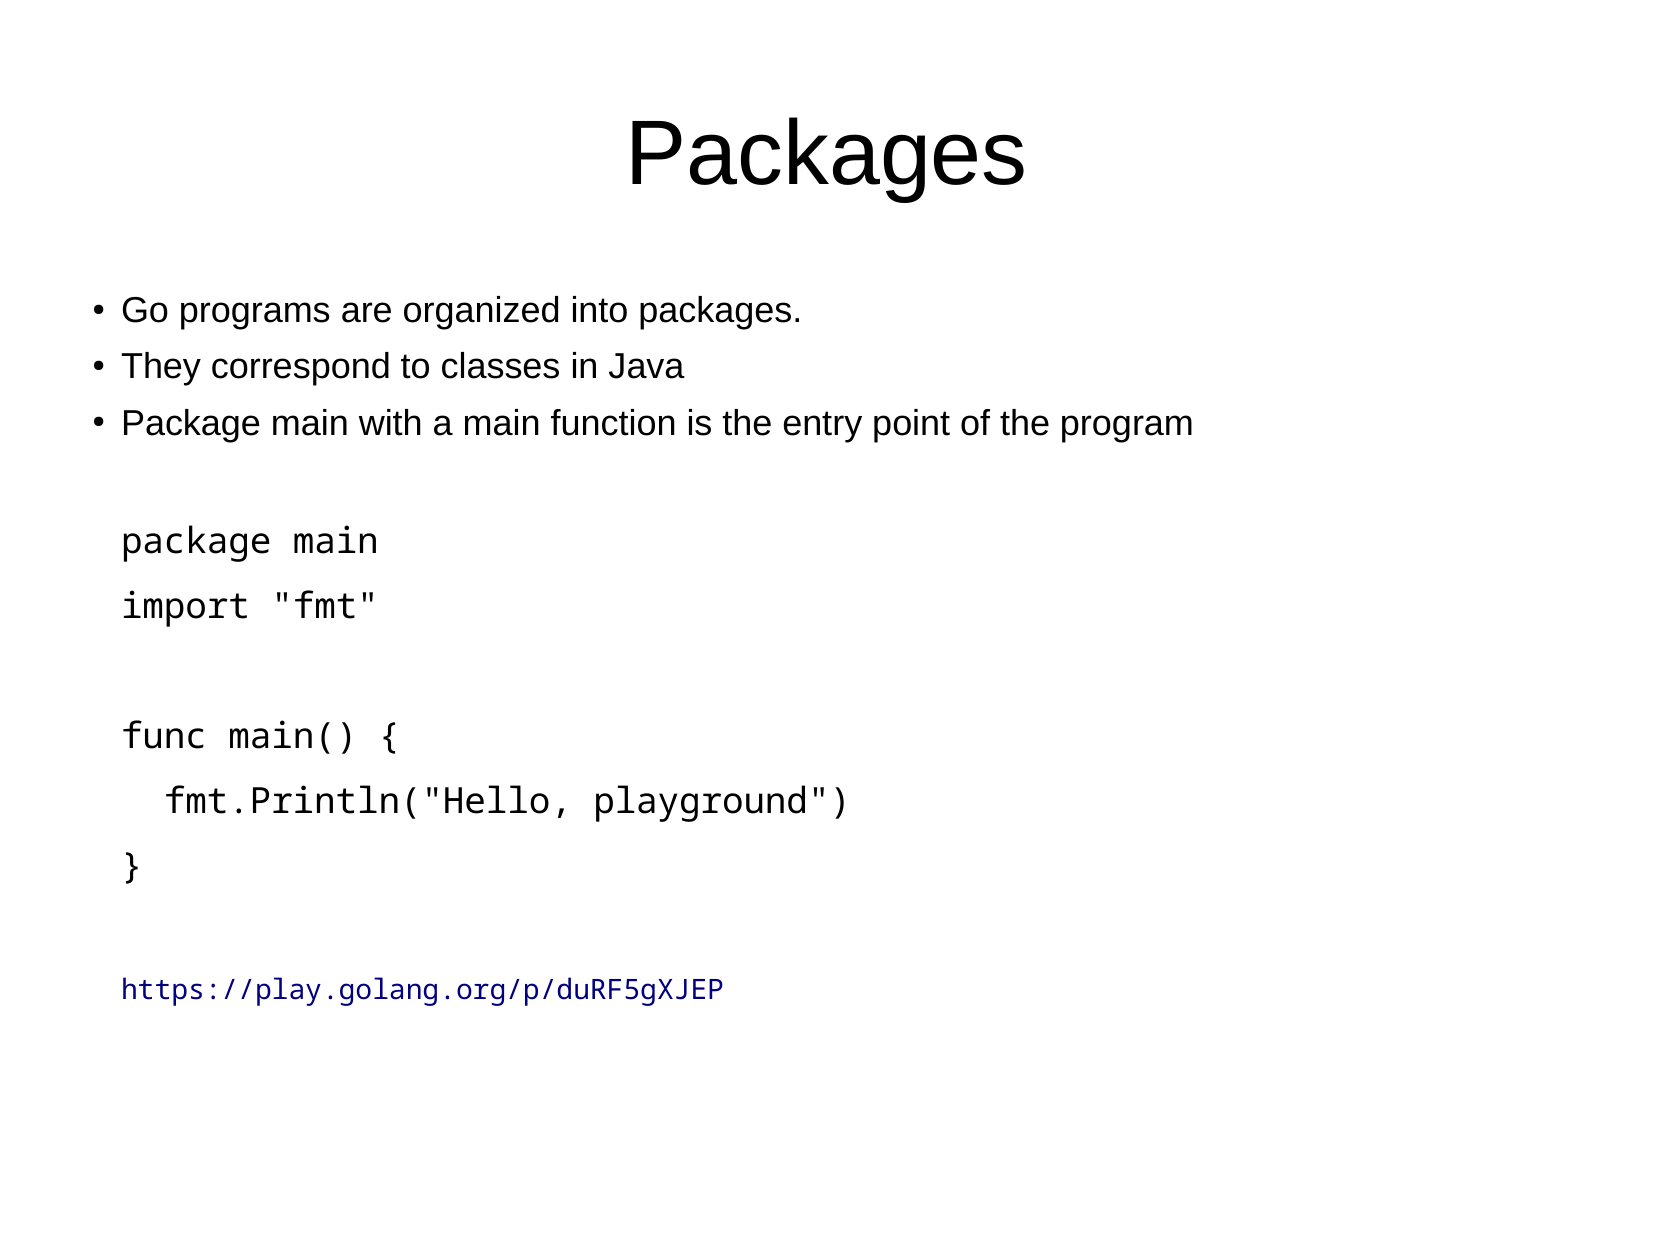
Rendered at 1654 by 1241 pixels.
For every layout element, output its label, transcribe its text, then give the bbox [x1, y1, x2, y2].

list Go programs are organized into packages. They correspond to classes in Java Package main with a main function is the entry point of the program package main import "fmt" func main() { fmt.Println("Hello, playground") } https://play.golang.org/p/duRF5gXJEP [82, 290, 1571, 1010]
title Packages [82, 49, 1571, 257]
